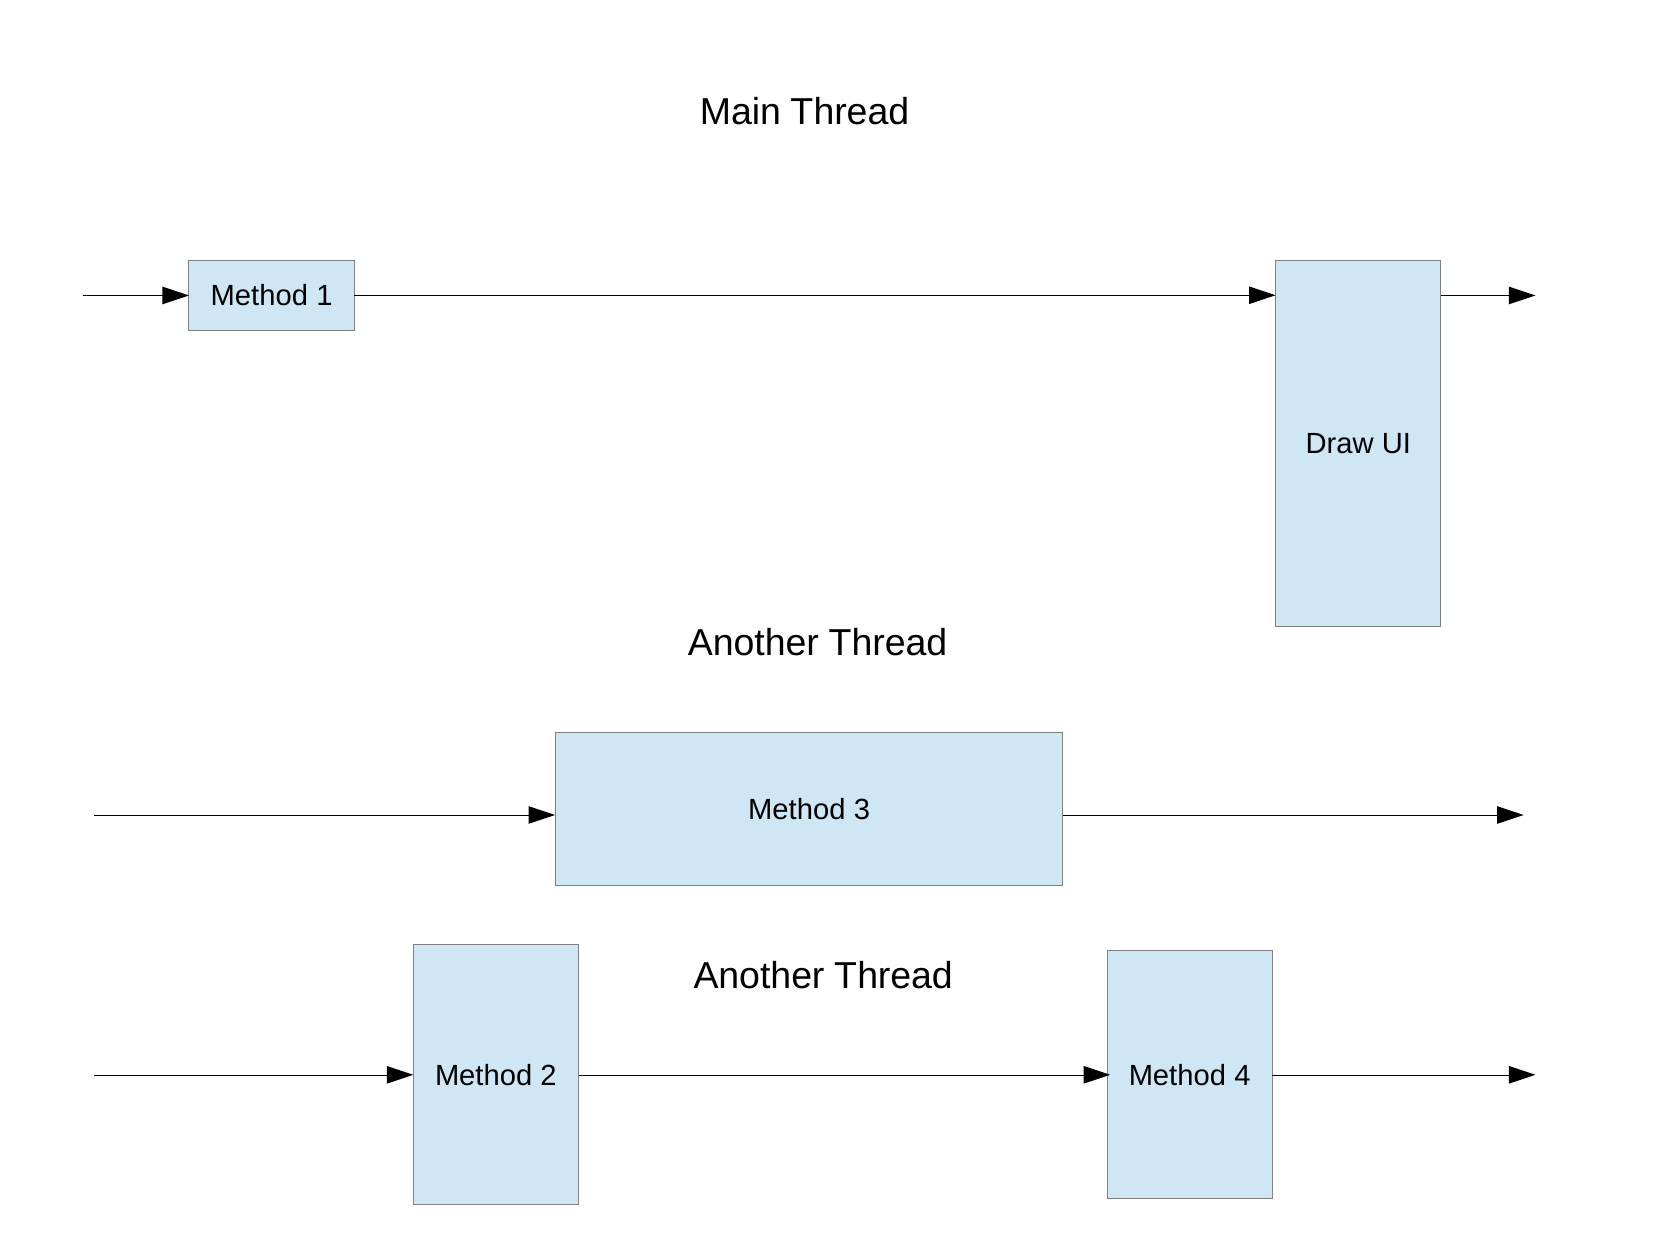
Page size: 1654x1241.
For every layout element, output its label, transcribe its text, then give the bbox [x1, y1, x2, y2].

text_box Method 4 [1107, 950, 1273, 1199]
text_box Another Thread [678, 947, 969, 1004]
text_box Draw UI [1275, 260, 1441, 627]
text_box Main Thread [685, 82, 925, 140]
text_box Method 2 [413, 944, 579, 1205]
text_box Method 3 [555, 732, 1063, 886]
text_box Method 1 [188, 260, 355, 331]
text_box Another Thread [673, 614, 963, 672]
